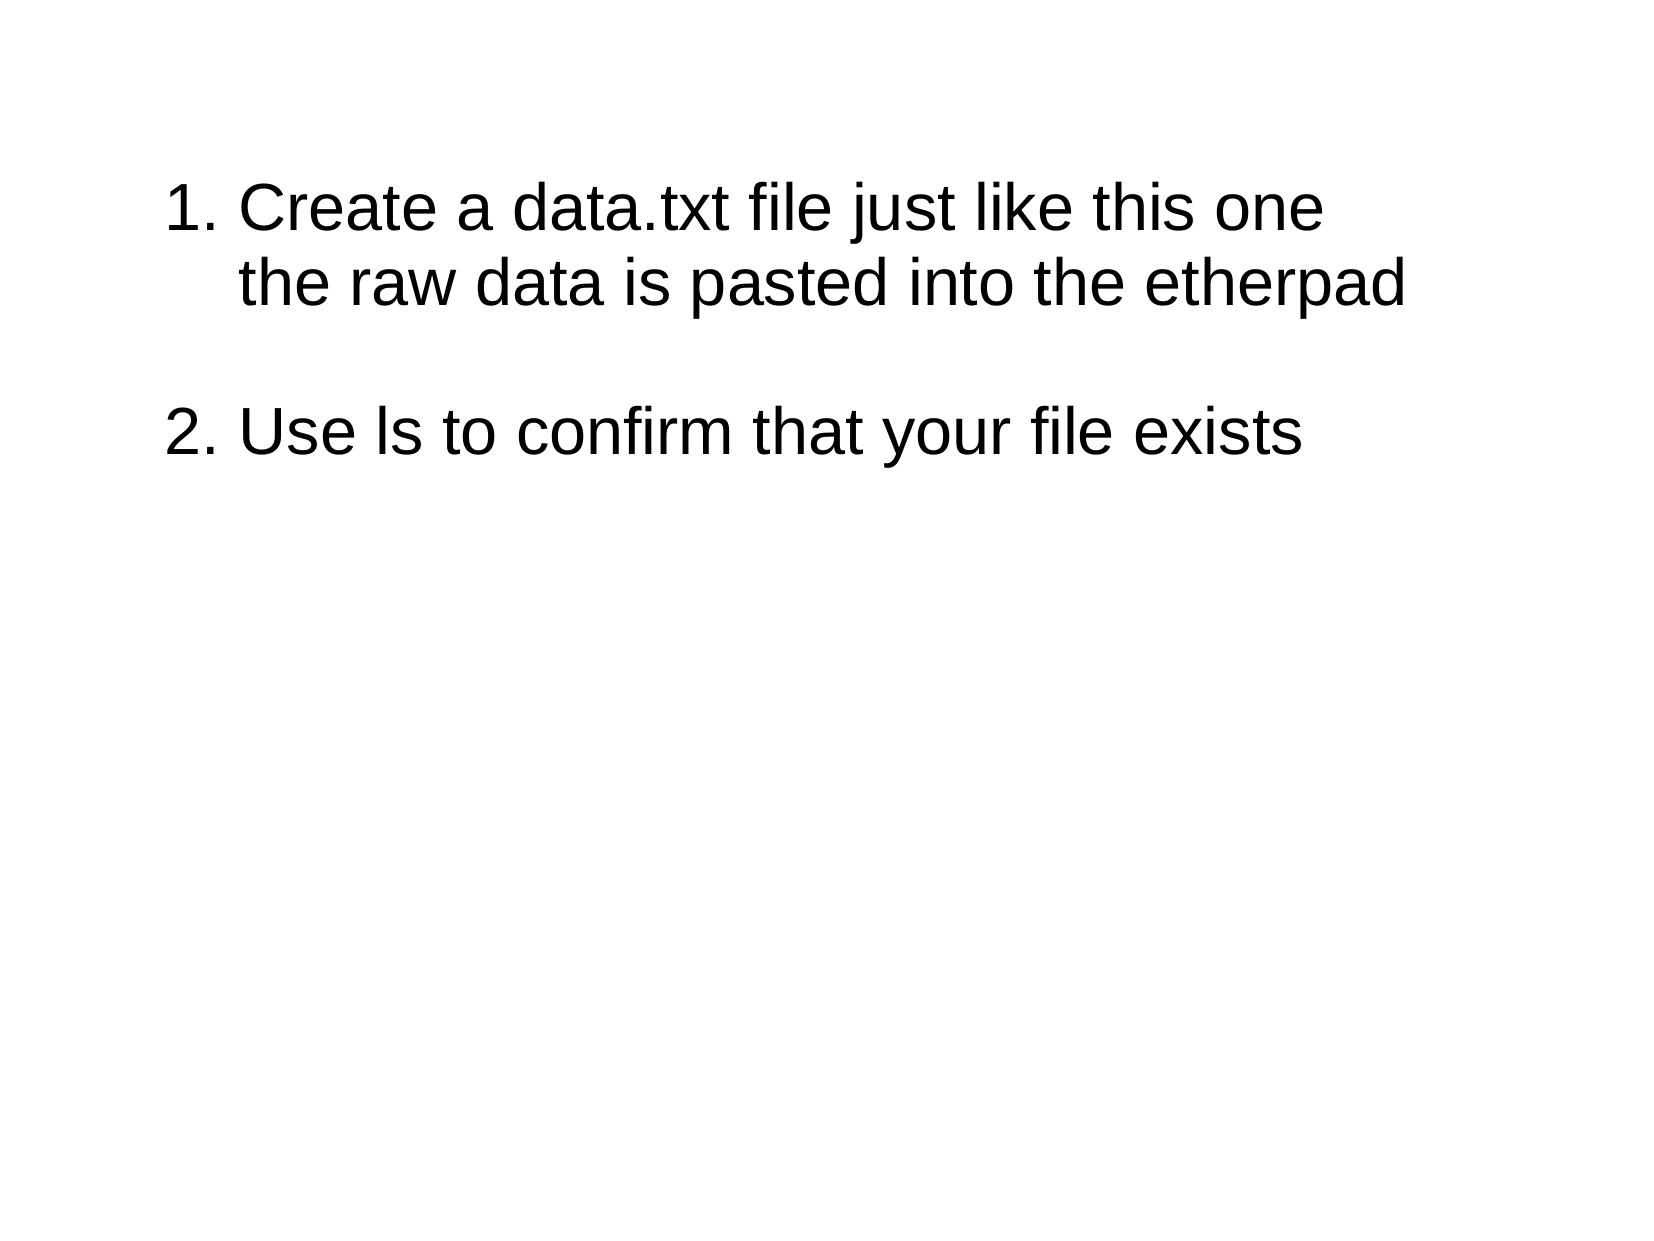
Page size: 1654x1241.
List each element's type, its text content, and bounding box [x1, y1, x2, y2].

text_box 1. Create a data.txt file just like this one the raw data is pasted into the etherpad 2. Use ls to confirm that your file exists [150, 162, 1561, 477]
